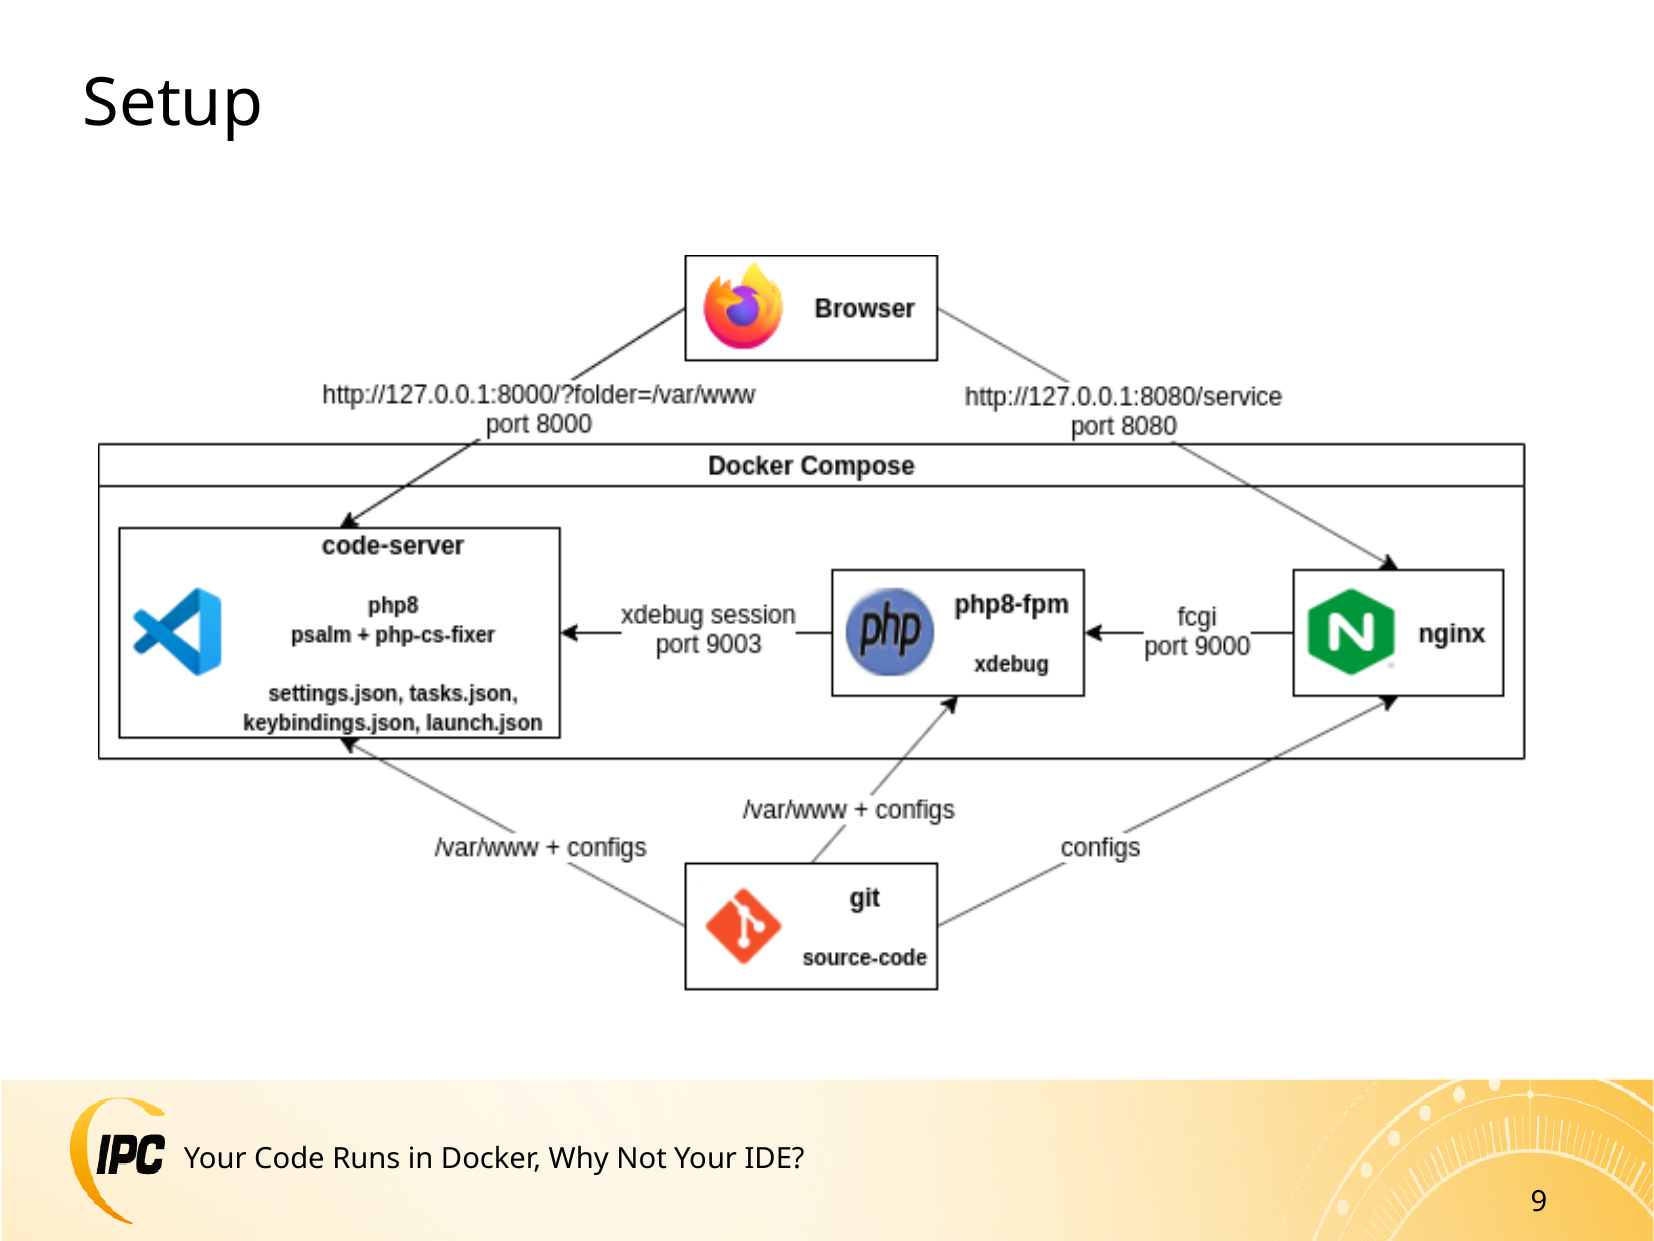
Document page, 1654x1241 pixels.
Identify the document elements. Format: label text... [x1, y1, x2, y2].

picture [0, 0, 1654, 1241]
title Setup [82, 3, 1571, 196]
